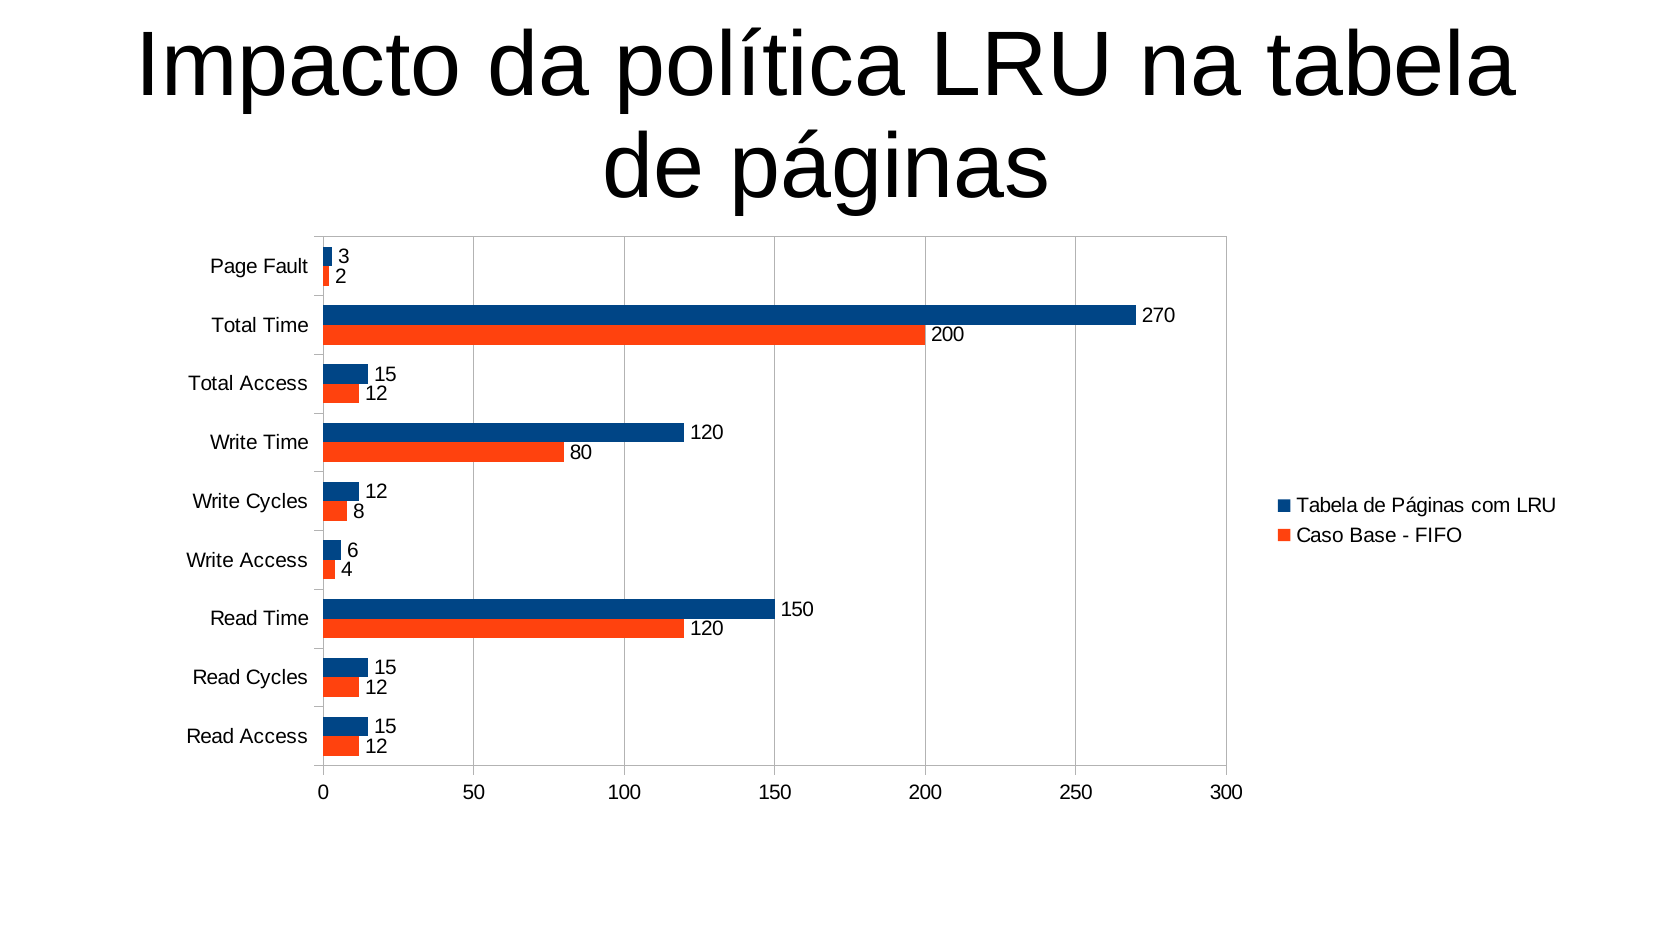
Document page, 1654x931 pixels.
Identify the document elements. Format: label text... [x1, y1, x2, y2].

title Impacto da política LRU na tabela de páginas [82, 12, 1571, 218]
chart [158, 225, 1576, 816]
